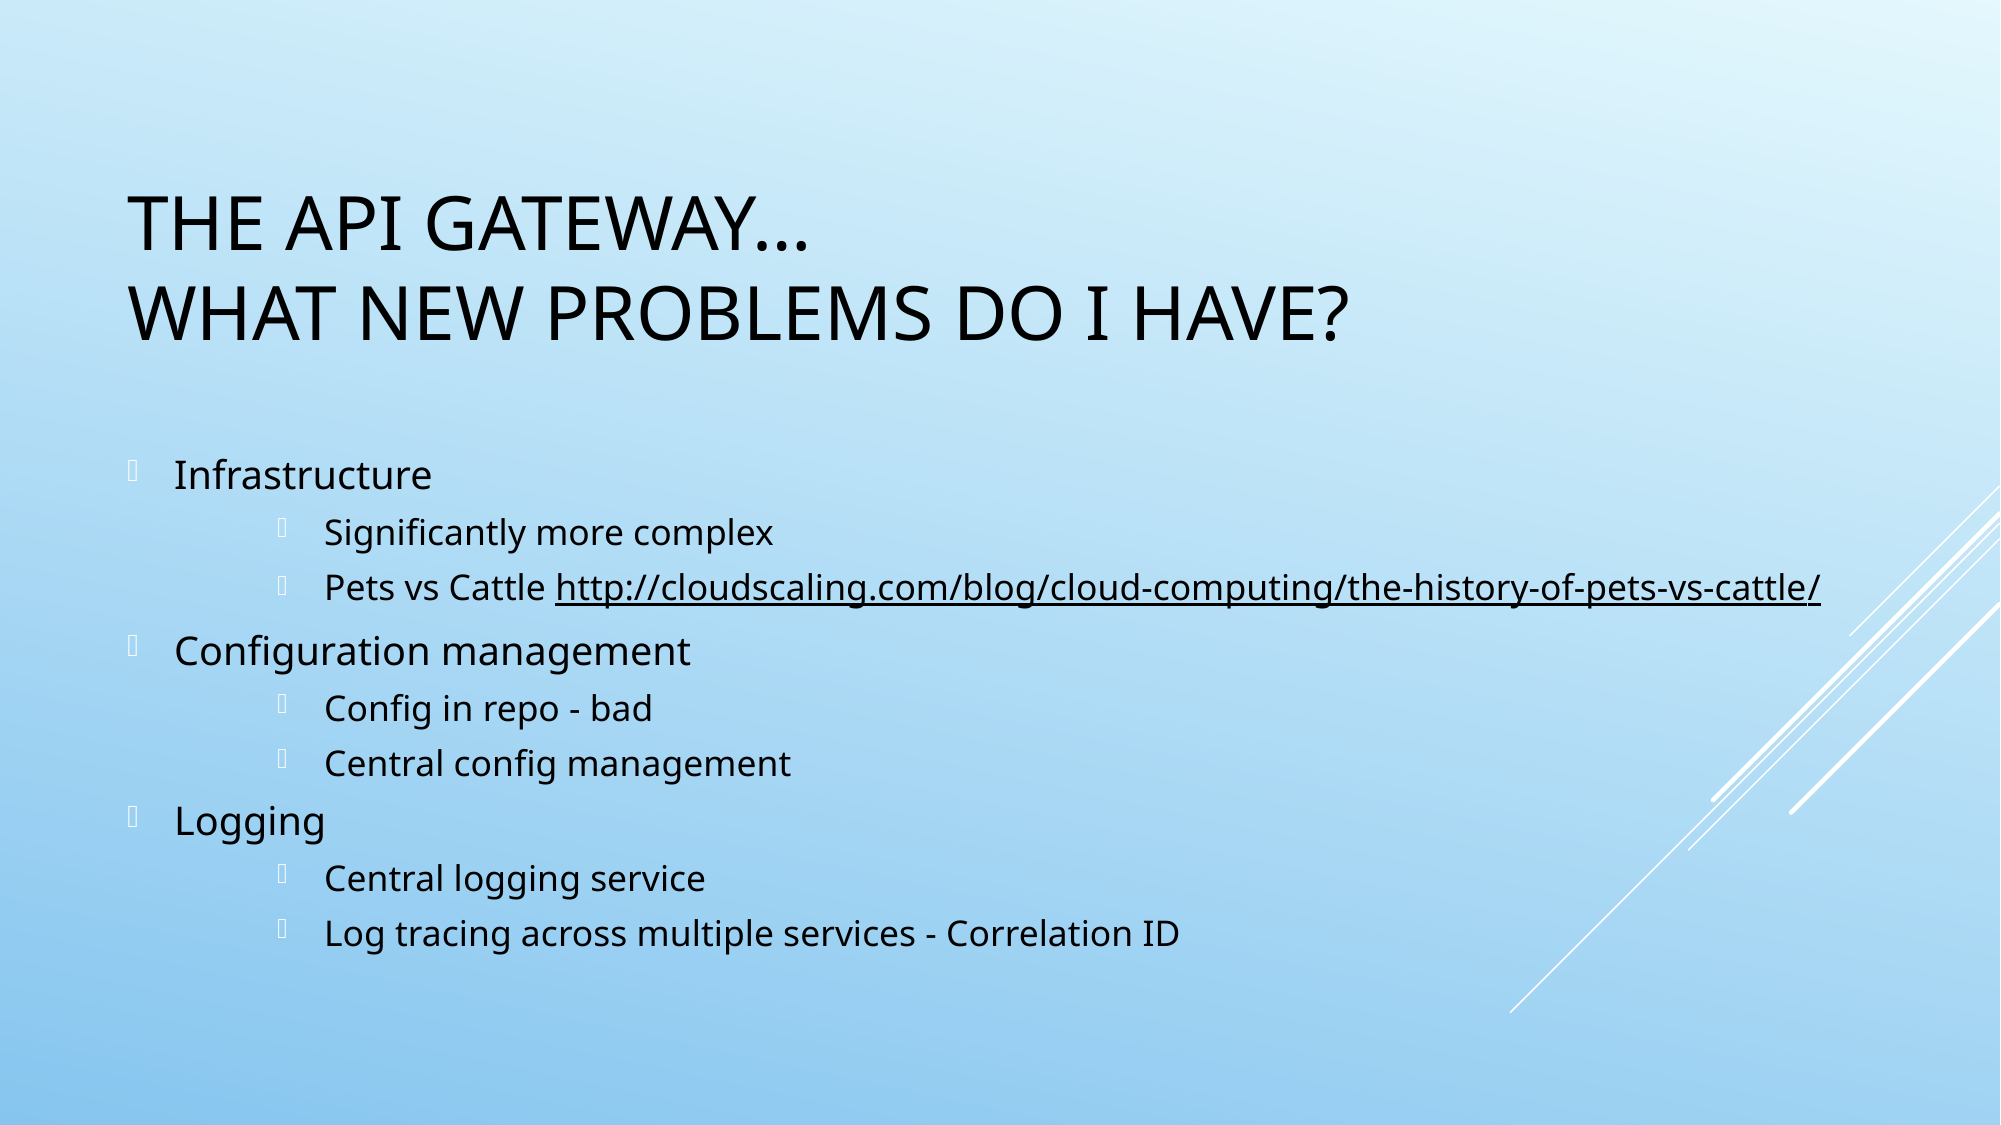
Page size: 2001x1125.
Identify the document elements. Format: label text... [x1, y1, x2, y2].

list Infrastructure Significantly more complex Pets vs Cattle http://cloudscaling.com/blog/cloud-computing/the-history-of-pets-vs-cattle/ Configuration management Config in repo - bad Central config management Logging Central logging service Log tracing across multiple services - Correlation ID [112, 405, 1902, 999]
title The Api gateway… what new problems do I have? [112, 141, 1513, 389]
